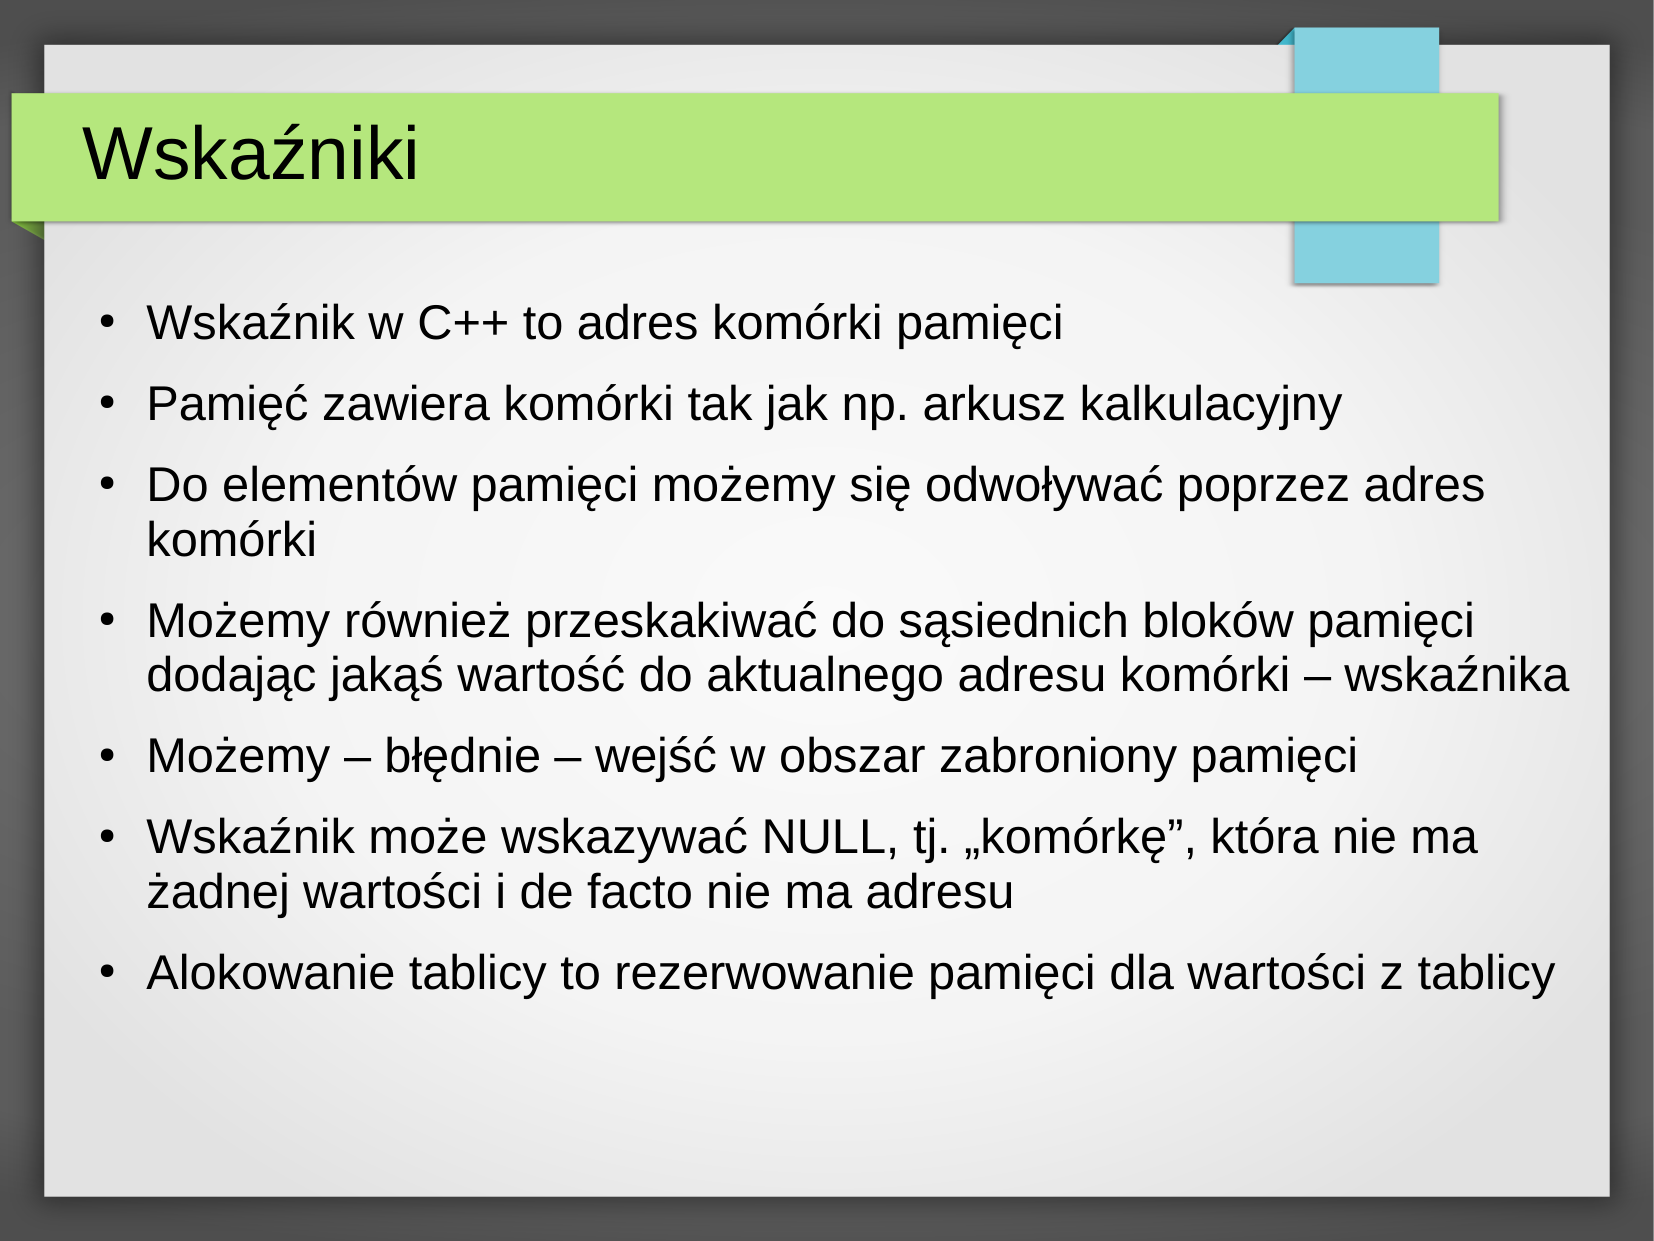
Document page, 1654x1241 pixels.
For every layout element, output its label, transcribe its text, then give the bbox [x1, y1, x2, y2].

list Wskaźnik w C++ to adres komórki pamięci Pamięć zawiera komórki tak jak np. arkusz kalkulacyjny Do elementów pamięci możemy się odwoływać poprzez adres komórki Możemy również przeskakiwać do sąsiednich bloków pamięci dodając jakąś wartość do aktualnego adresu komórki – wskaźnika Możemy – błędnie – wejść w obszar zabroniony pamięci Wskaźnik może wskazywać NULL, tj. „komórkę”, która nie ma żadnej wartości i de facto nie ma adresu Alokowanie tablicy to rezerwowanie pamięci dla wartości z tablicy [82, 295, 1571, 1015]
picture [0, 0, 1654, 1241]
title Wskaźniki [82, 94, 1264, 213]
